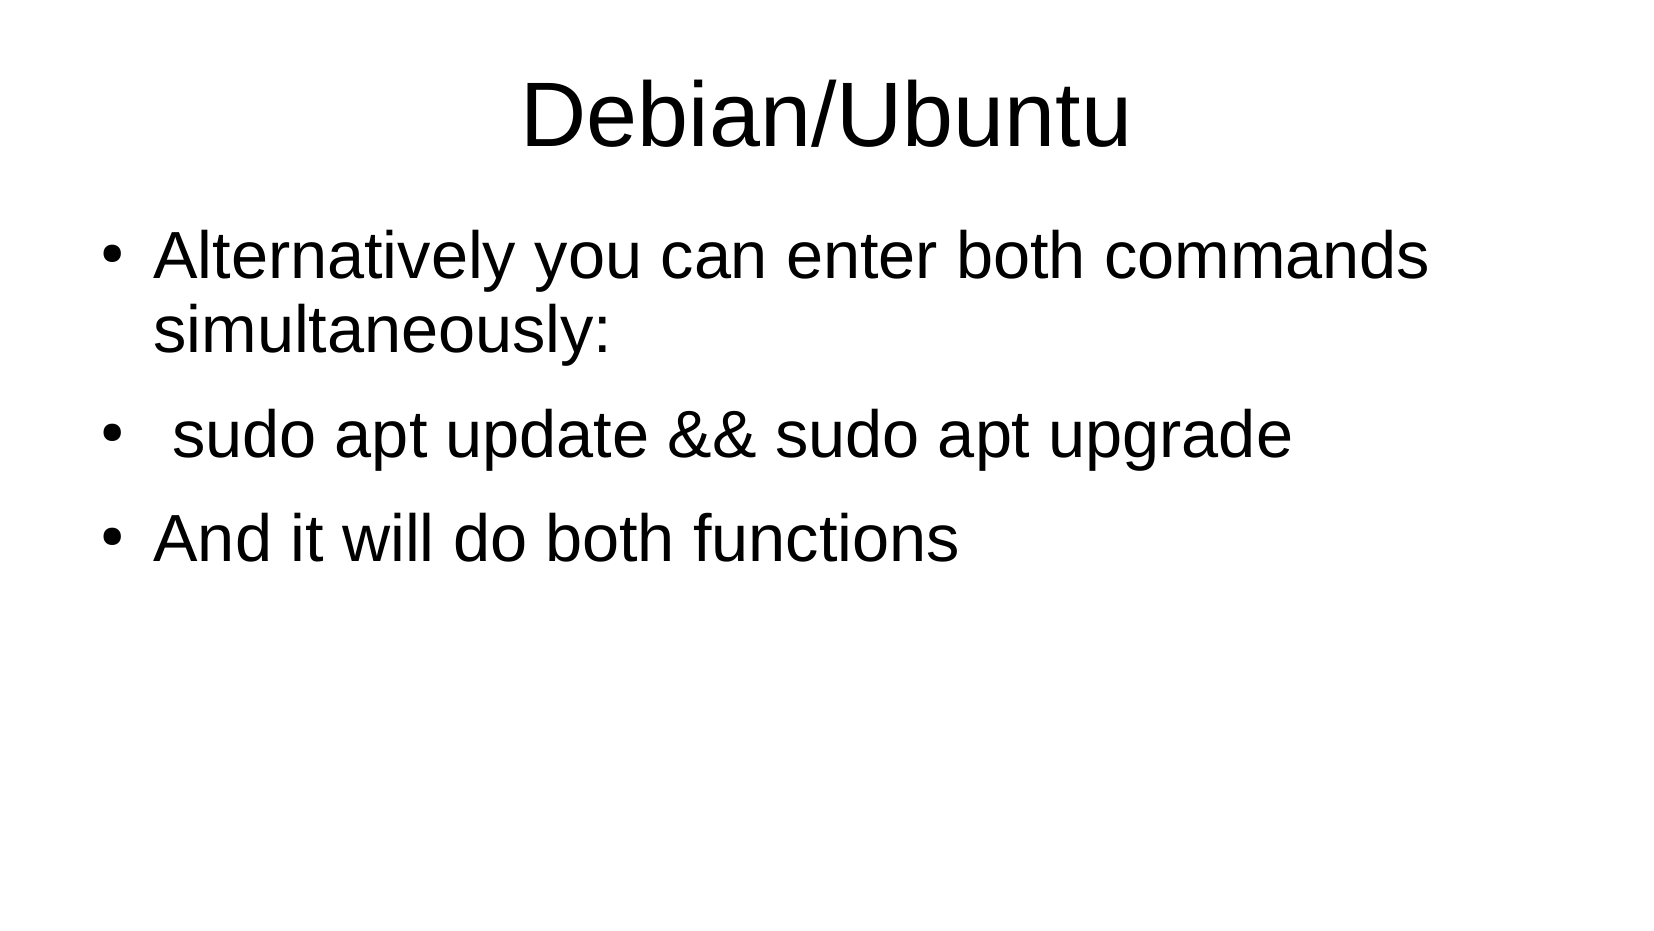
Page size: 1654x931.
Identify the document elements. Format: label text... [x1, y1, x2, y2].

title Debian/Ubuntu [82, 37, 1571, 193]
list Alternatively you can enter both commands simultaneously: sudo apt update && sudo apt upgrade And it will do both functions [82, 217, 1571, 758]
